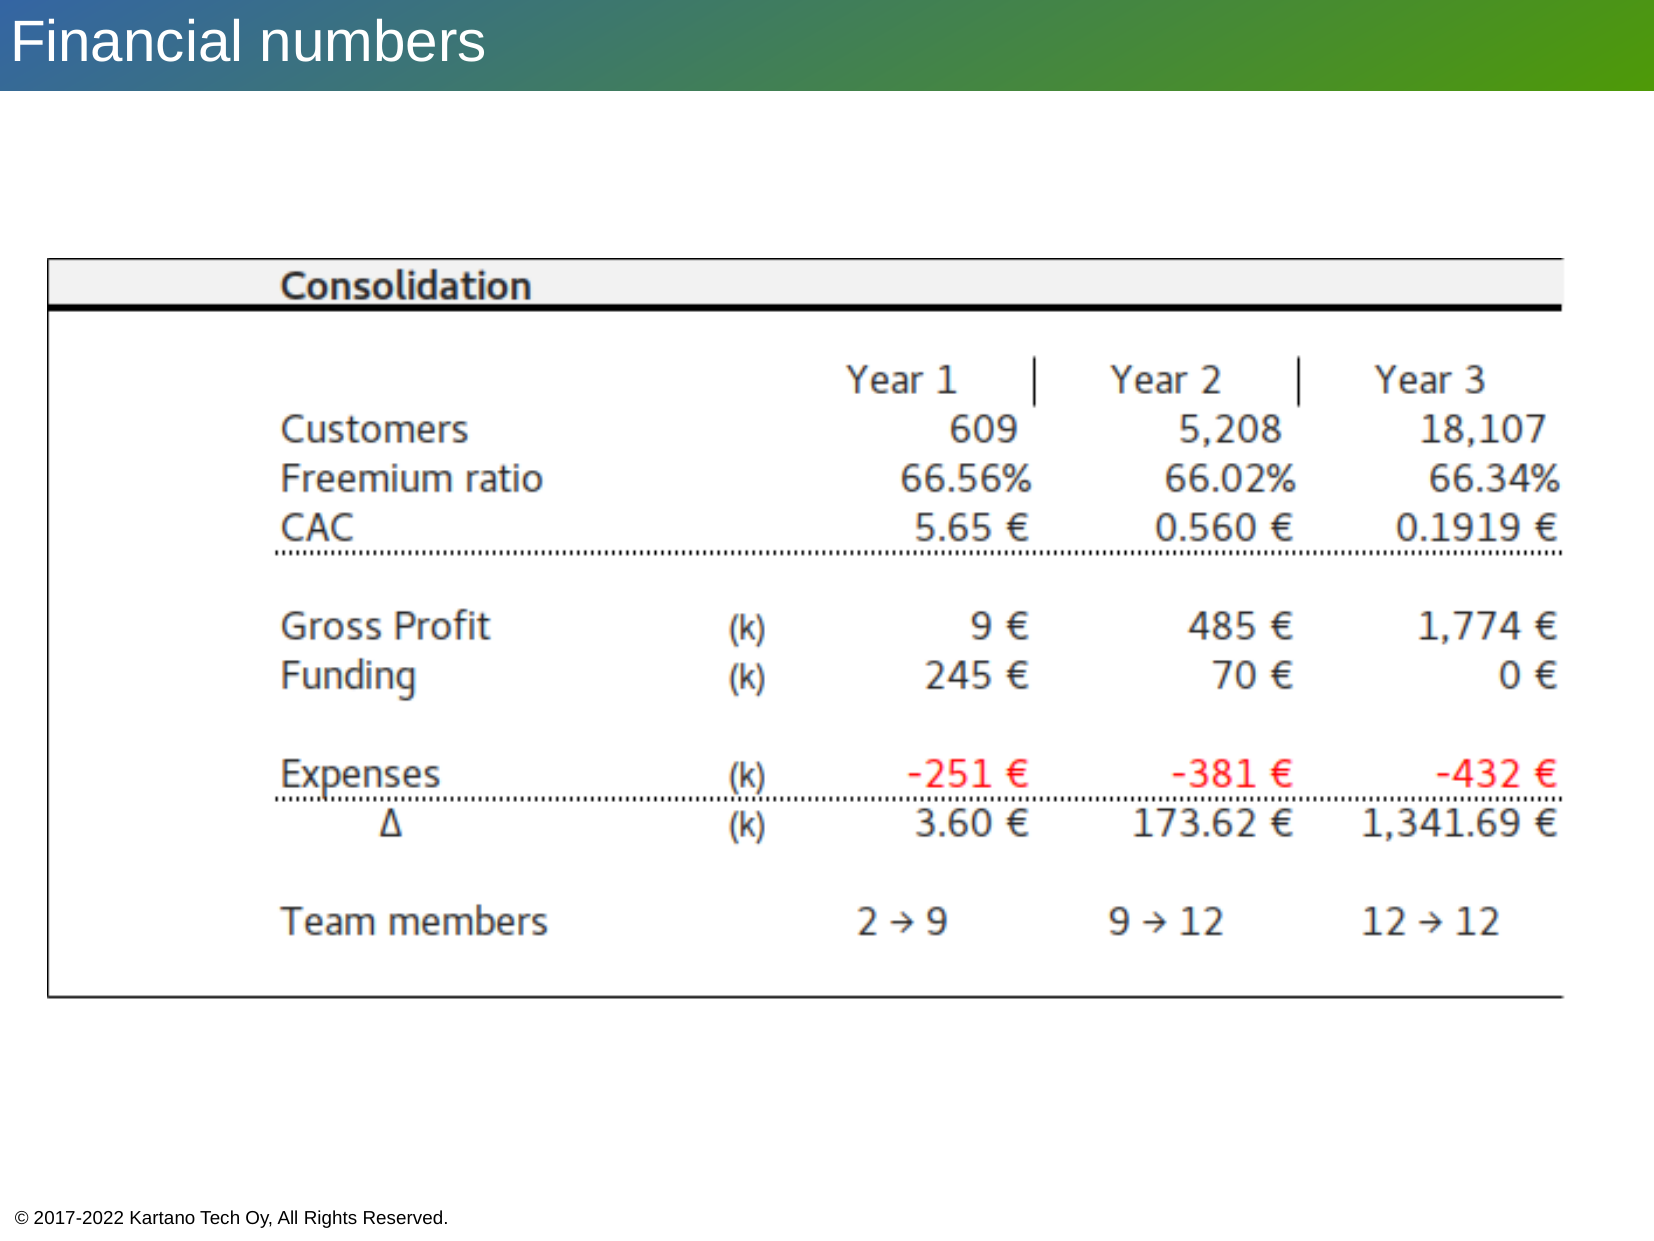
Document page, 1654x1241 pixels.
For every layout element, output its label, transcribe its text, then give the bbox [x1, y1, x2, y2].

text_box Financial numbers [0, 1, 551, 95]
picture [47, 258, 1574, 1006]
text_box [0, 0, 1653, 91]
text_box © 2017-2022 Kartano Tech Oy, All Rights Reserved. [0, 1200, 570, 1241]
